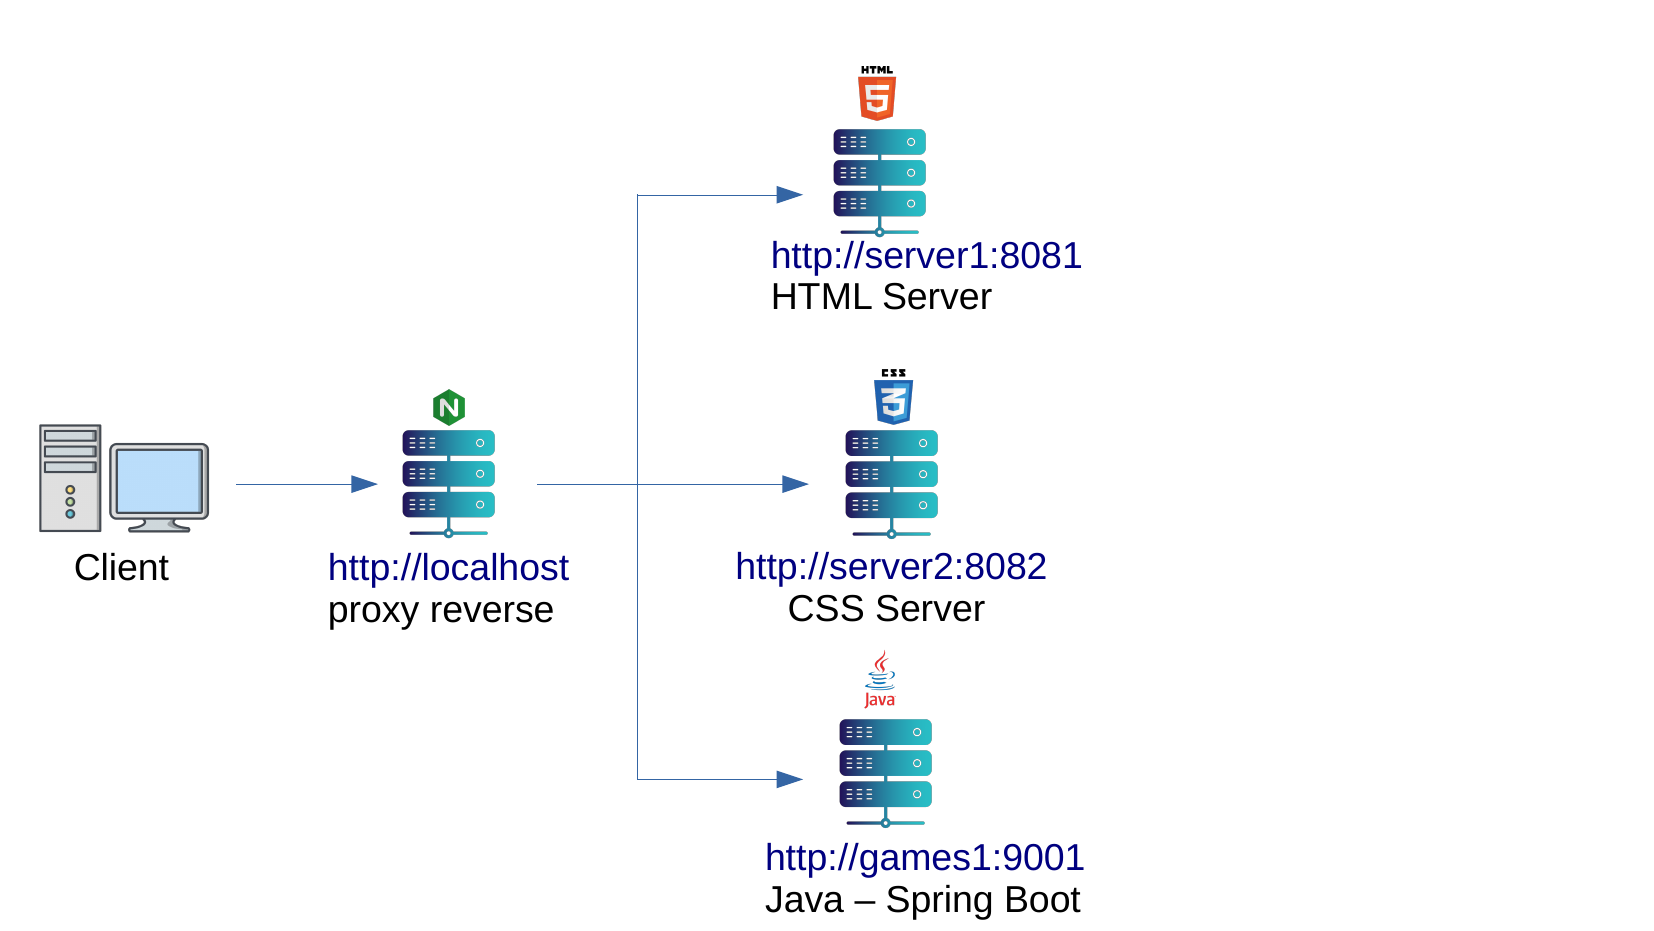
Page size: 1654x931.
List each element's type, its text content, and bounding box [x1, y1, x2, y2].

text_box http://games1:9001 Java – Spring Boot [750, 829, 1193, 931]
text_box http://server2:8082 CSS Server [720, 537, 1075, 638]
picture [808, 66, 951, 226]
picture [377, 389, 520, 539]
picture [11, 365, 237, 591]
text_box Client [59, 539, 185, 754]
text_box http://localhost proxy reverse [313, 539, 585, 796]
picture [820, 365, 963, 537]
text_box http://server1:8081 HTML Server [756, 226, 1205, 399]
picture [814, 649, 957, 829]
